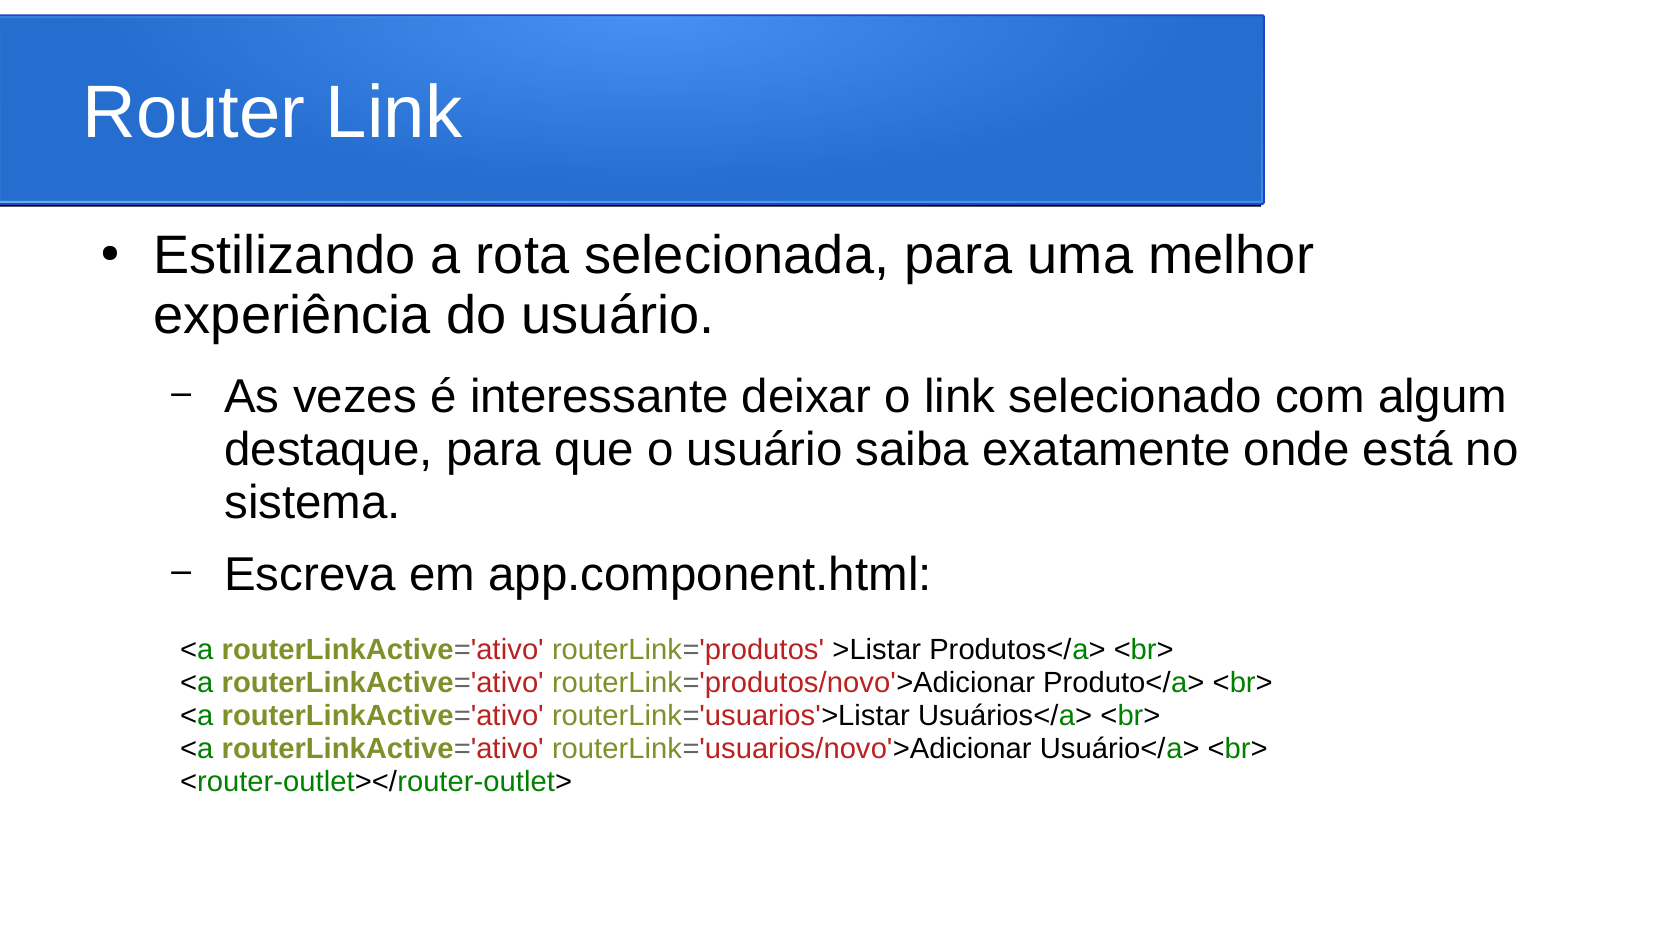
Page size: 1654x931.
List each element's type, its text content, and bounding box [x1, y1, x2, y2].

title Router Link [82, 35, 1235, 189]
text_box <a routerLinkActive='ativo' routerLink='produtos' >Listar Produtos</a> <br> <a routerLinkActive='ativo' routerLink='produtos/novo'>Adicionar Produto</a> <br> <a routerLinkActive='ativo' routerLink='usuarios'>Listar Usuários</a> <br> <a routerLinkActive='ativo' routerLink='usuarios/novo'>Adicionar Usuário</a> <br> <router-outlet></router-outlet> [165, 625, 1512, 805]
list Estilizando a rota selecionada, para uma melhor experiência do usuário. As vezes é interessante deixar o link selecionado com algum destaque, para que o usuário saiba exatamente onde está no sistema. Escreva em app.component.html: [82, 224, 1571, 764]
